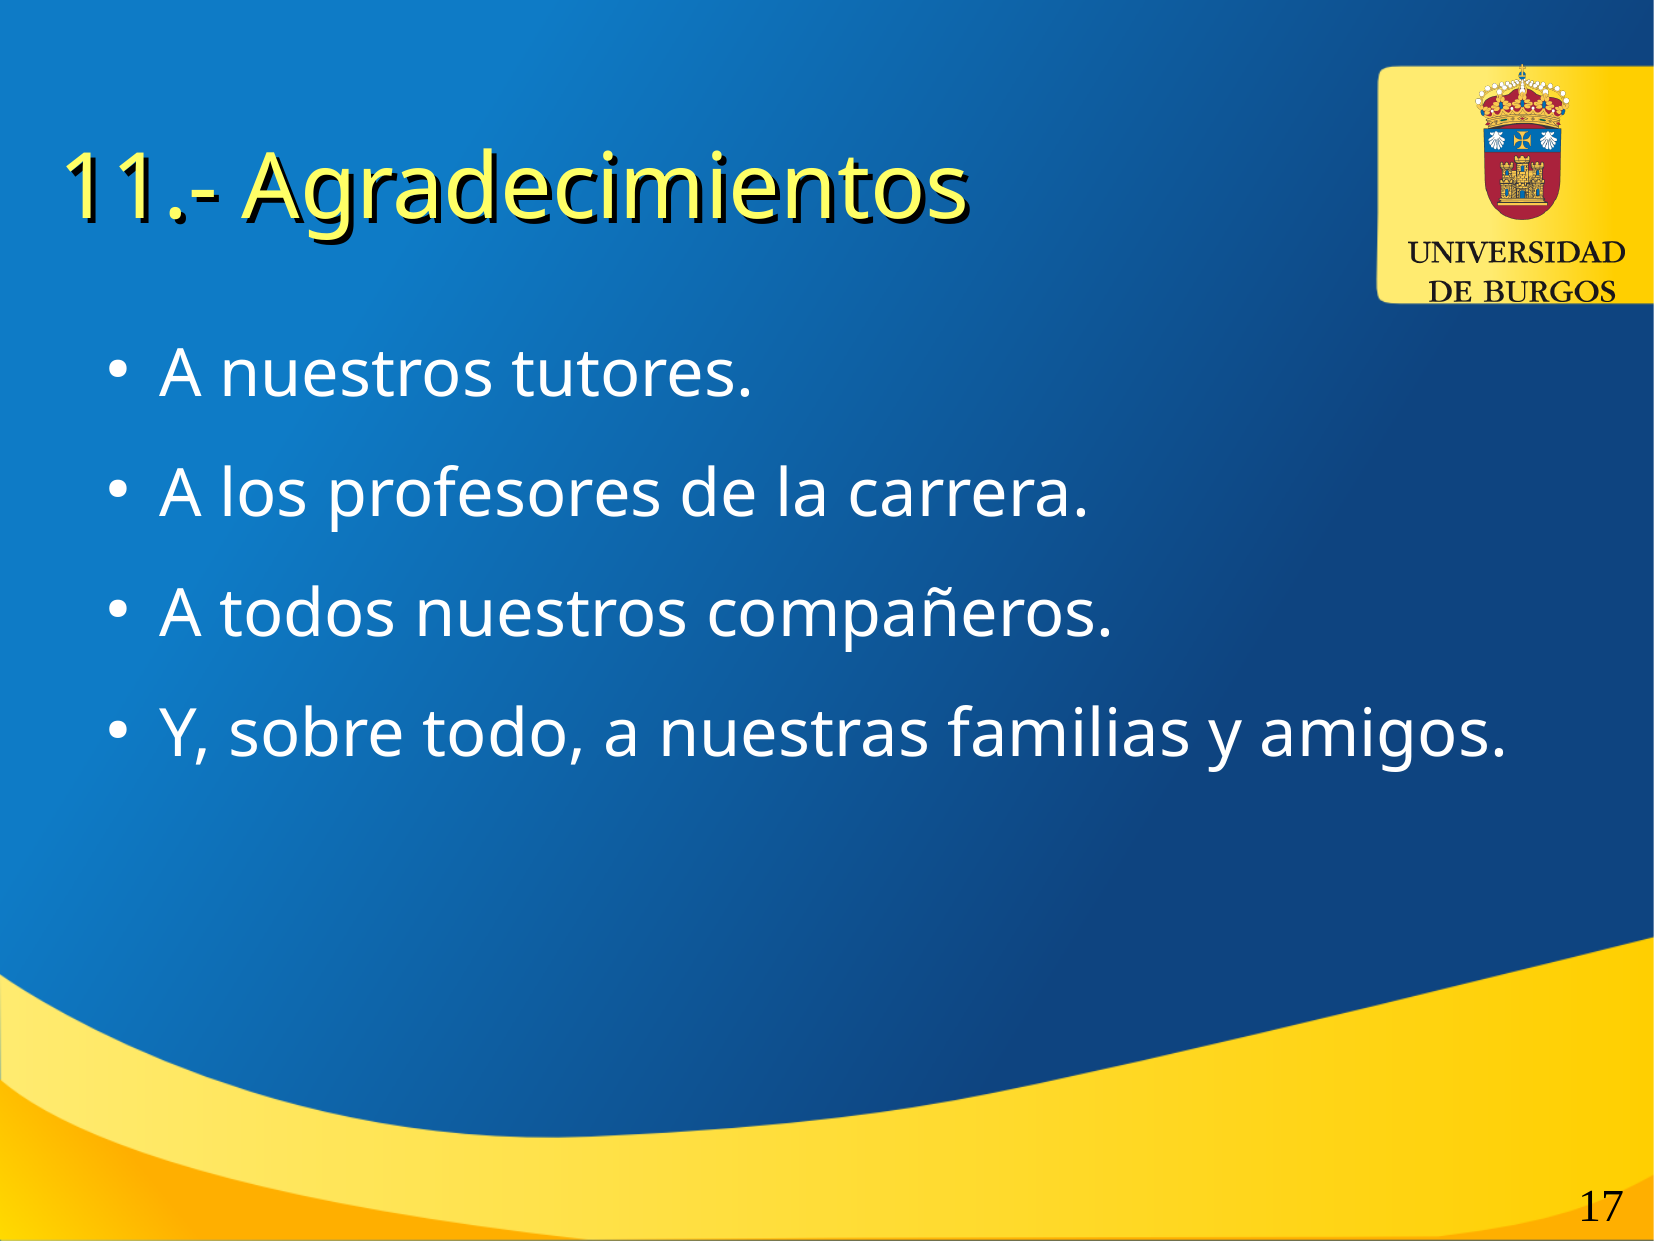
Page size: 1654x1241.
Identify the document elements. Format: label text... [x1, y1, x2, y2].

title 11.- Agradecimientos [59, 70, 1335, 296]
picture [0, 0, 1654, 1241]
list A nuestros tutores. A los profesores de la carrera. A todos nuestros compañeros. Y, sobre todo, a nuestras familias y amigos. [88, 324, 1565, 1144]
